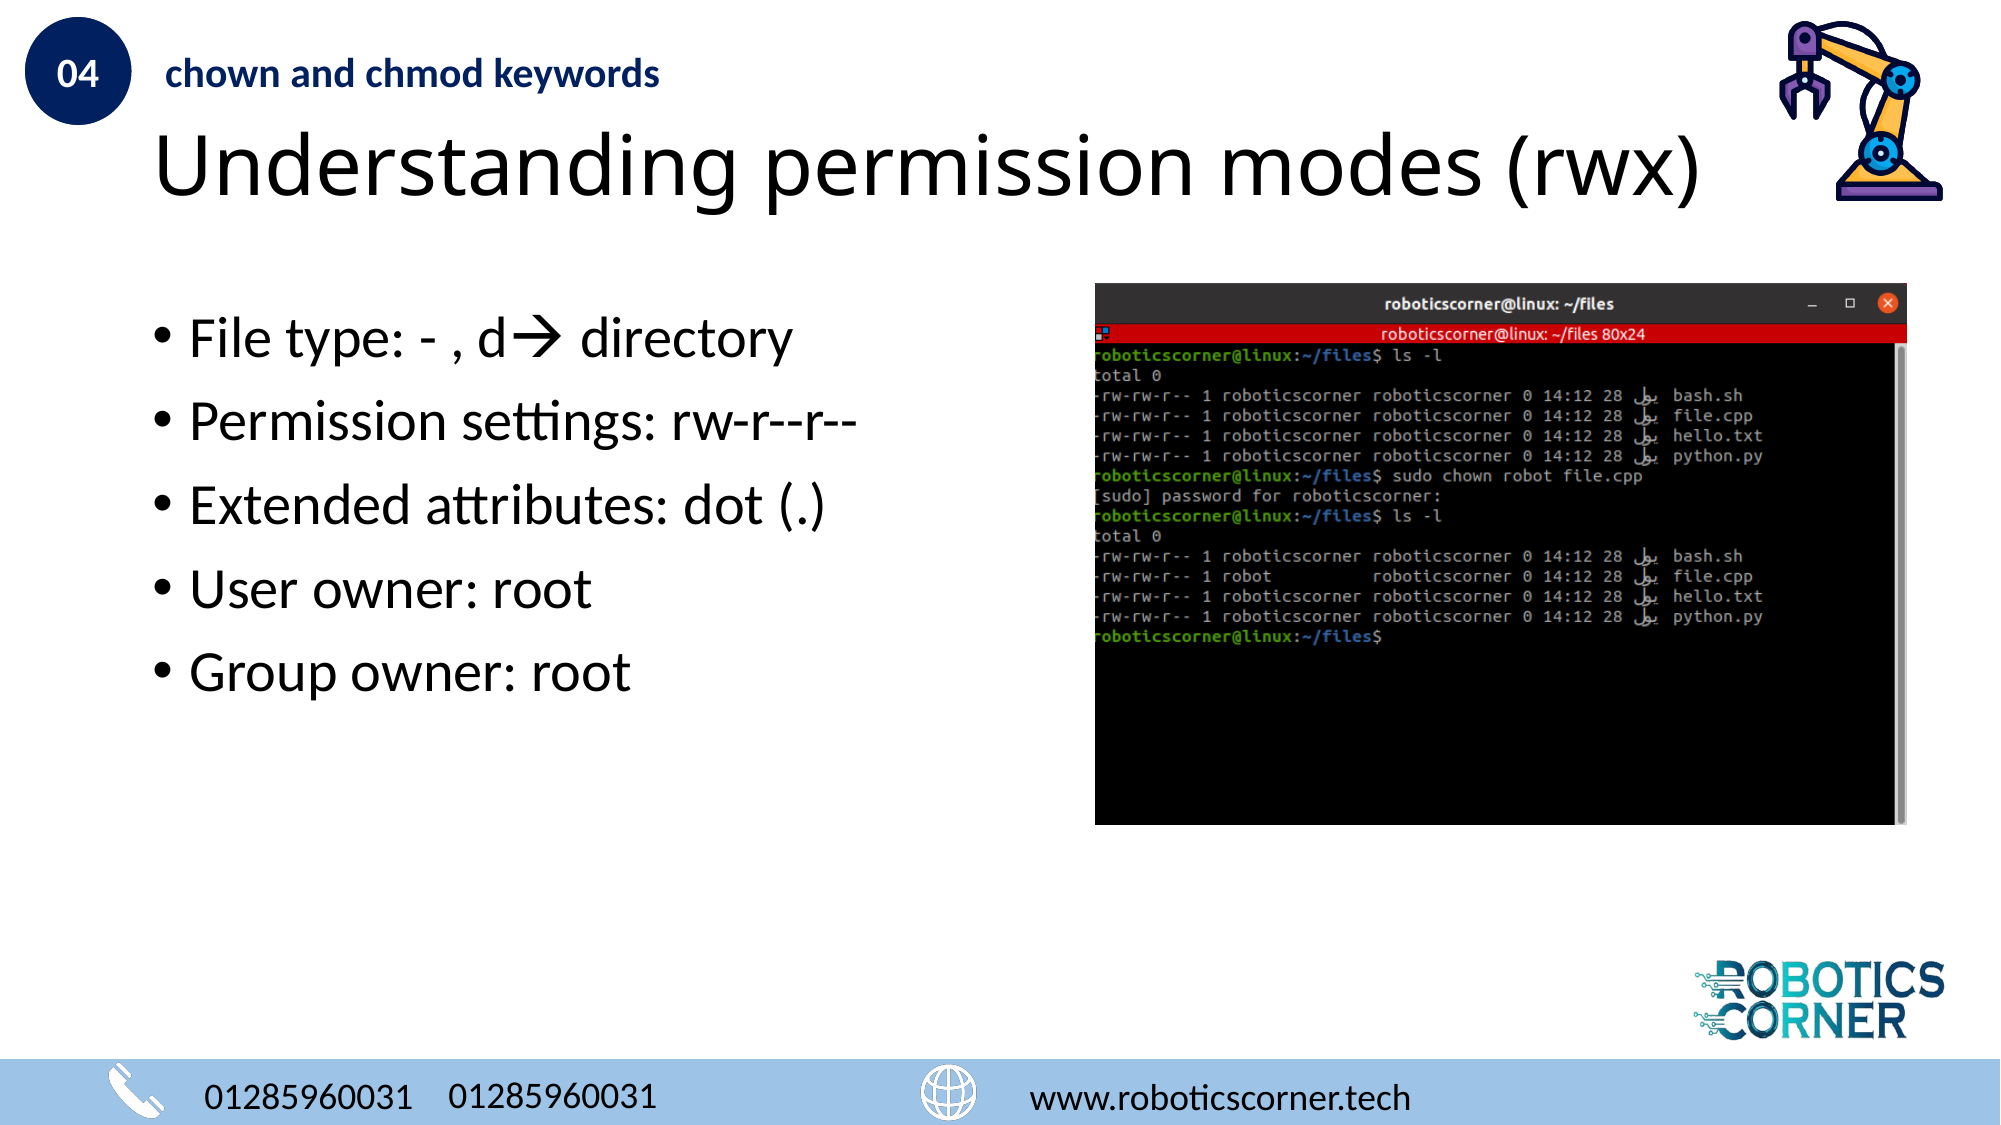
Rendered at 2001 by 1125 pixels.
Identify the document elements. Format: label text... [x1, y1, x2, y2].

list File type: - , d directory Permission settings: rw-r--r-- Extended attributes: dot (.) User owner: root Group owner: root [137, 299, 1863, 1014]
picture [1095, 283, 1907, 826]
picture [1680, 859, 1953, 1125]
picture [103, 1057, 170, 1124]
text_box 04 [22, 14, 134, 128]
title Understanding permission modes (rwx) [137, 59, 1863, 278]
text_box chown and chmod keywords [150, 38, 846, 104]
picture [1771, 21, 1951, 201]
picture [915, 1059, 981, 1125]
